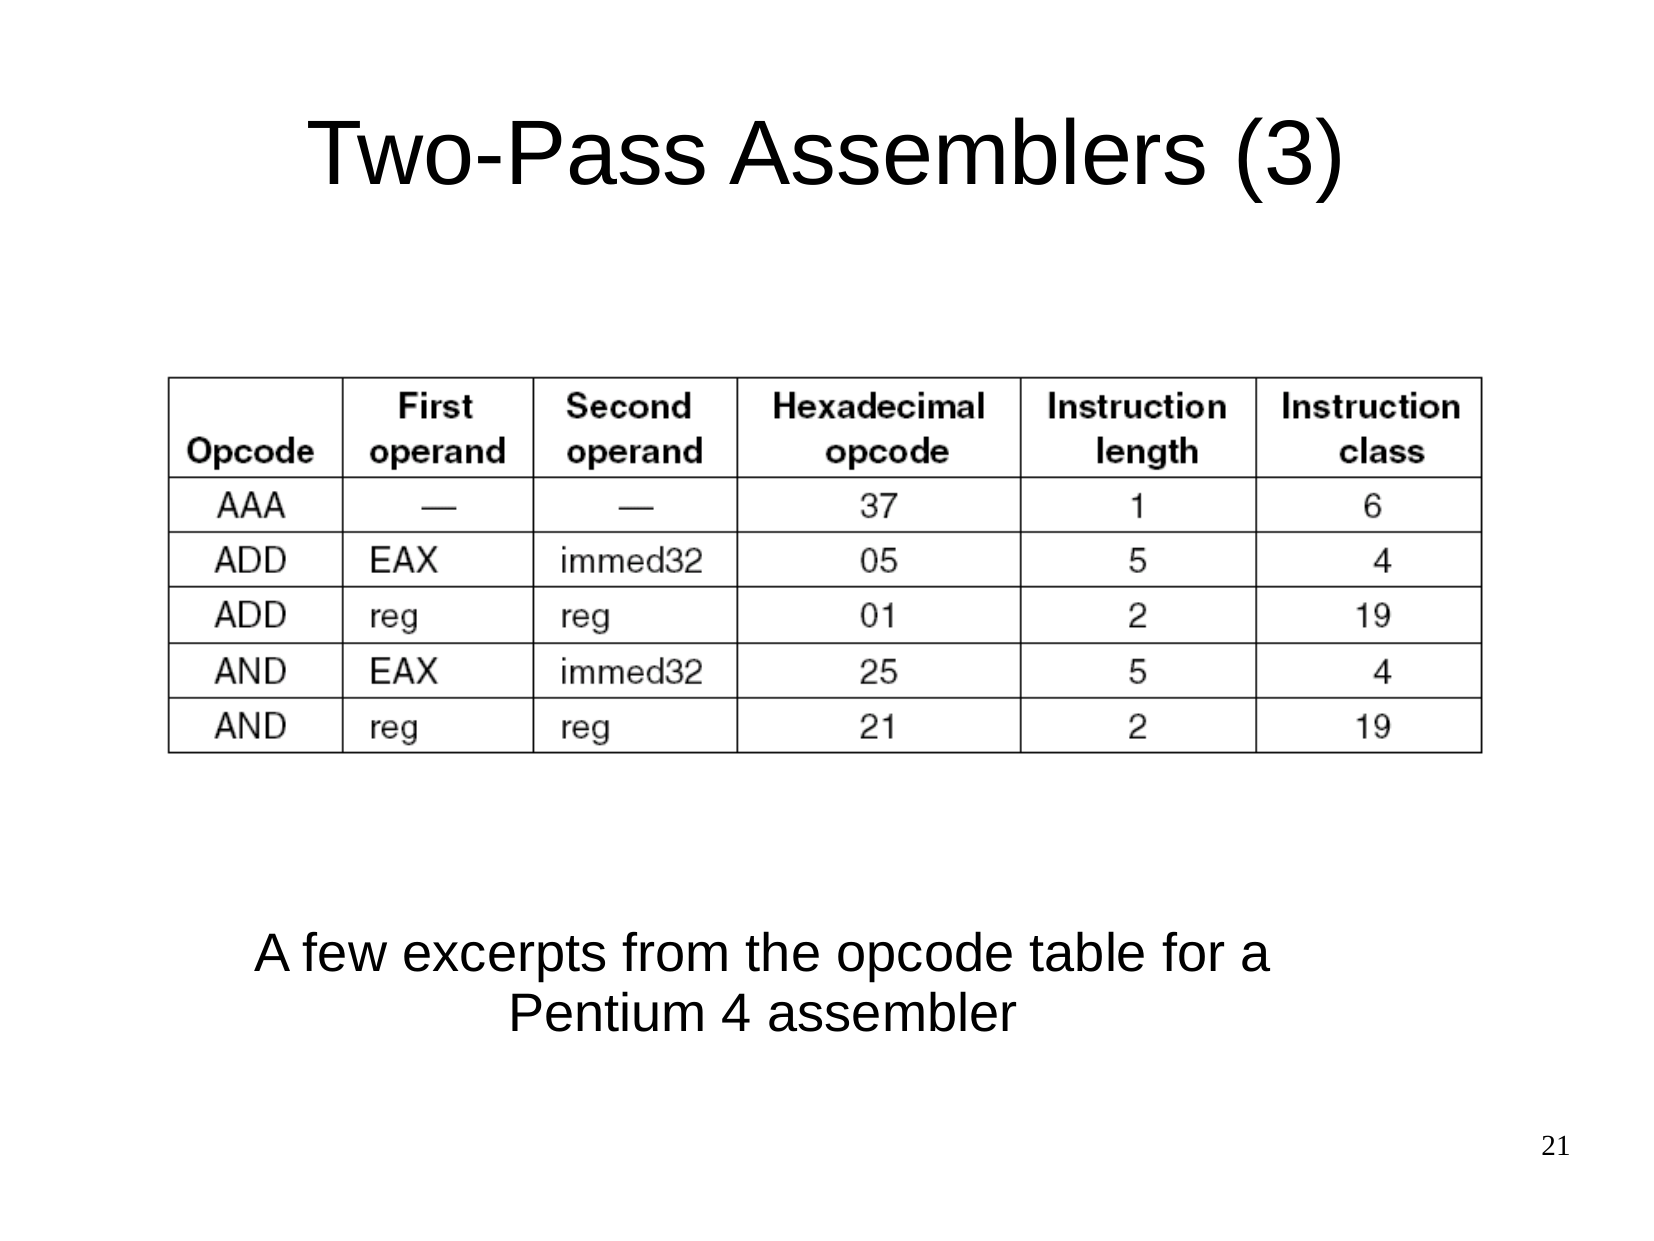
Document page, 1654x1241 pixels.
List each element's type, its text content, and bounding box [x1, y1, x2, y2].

title Two-Pass Assemblers (3) [82, 49, 1571, 257]
picture [150, 359, 1501, 777]
text_box A few excerpts from the opcode table for a Pentium 4 assembler [240, 915, 1471, 1111]
